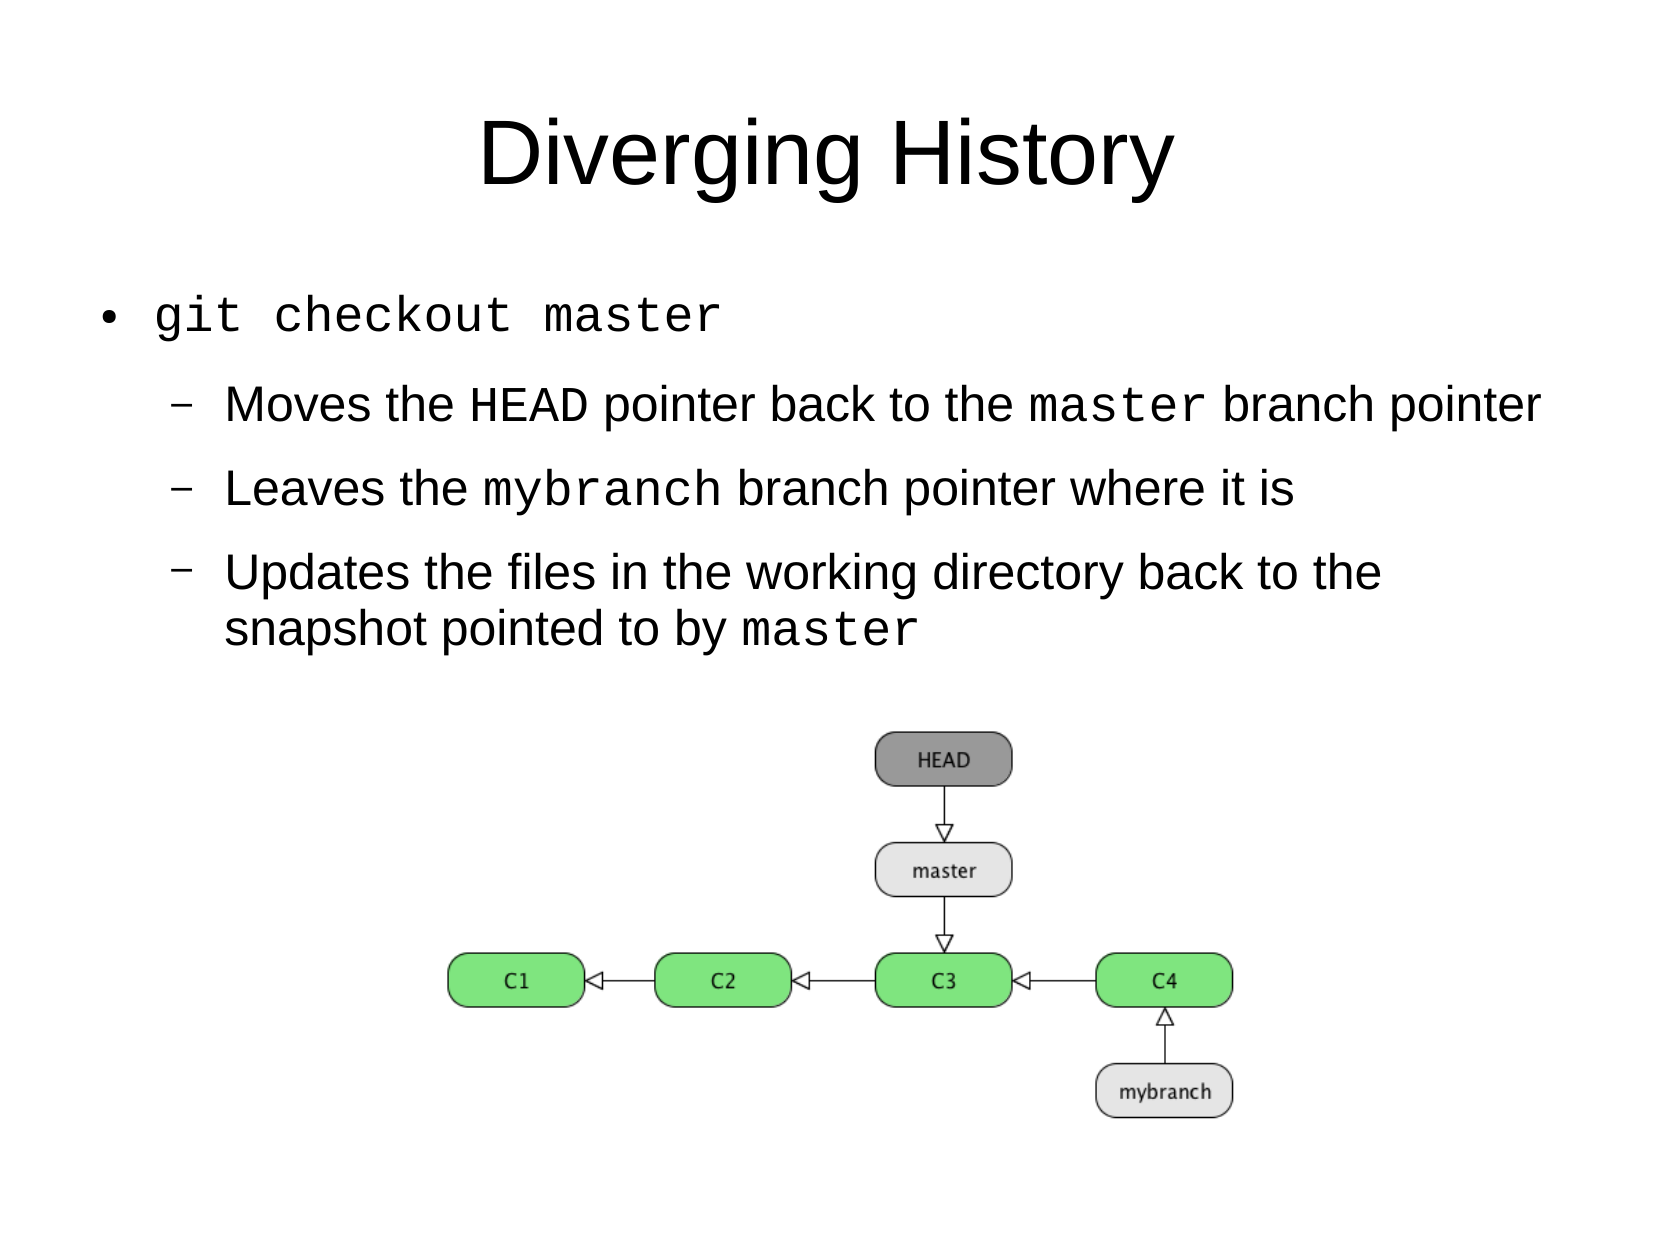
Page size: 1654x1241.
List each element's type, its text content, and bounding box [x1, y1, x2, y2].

title Diverging History [82, 49, 1571, 257]
picture [420, 704, 1261, 1146]
list git checkout master Moves the HEAD pointer back to the master branch pointer Leaves the mybranch branch pointer where it is Updates the files in the working directory back to the snapshot pointed to by master [82, 290, 1571, 1109]
